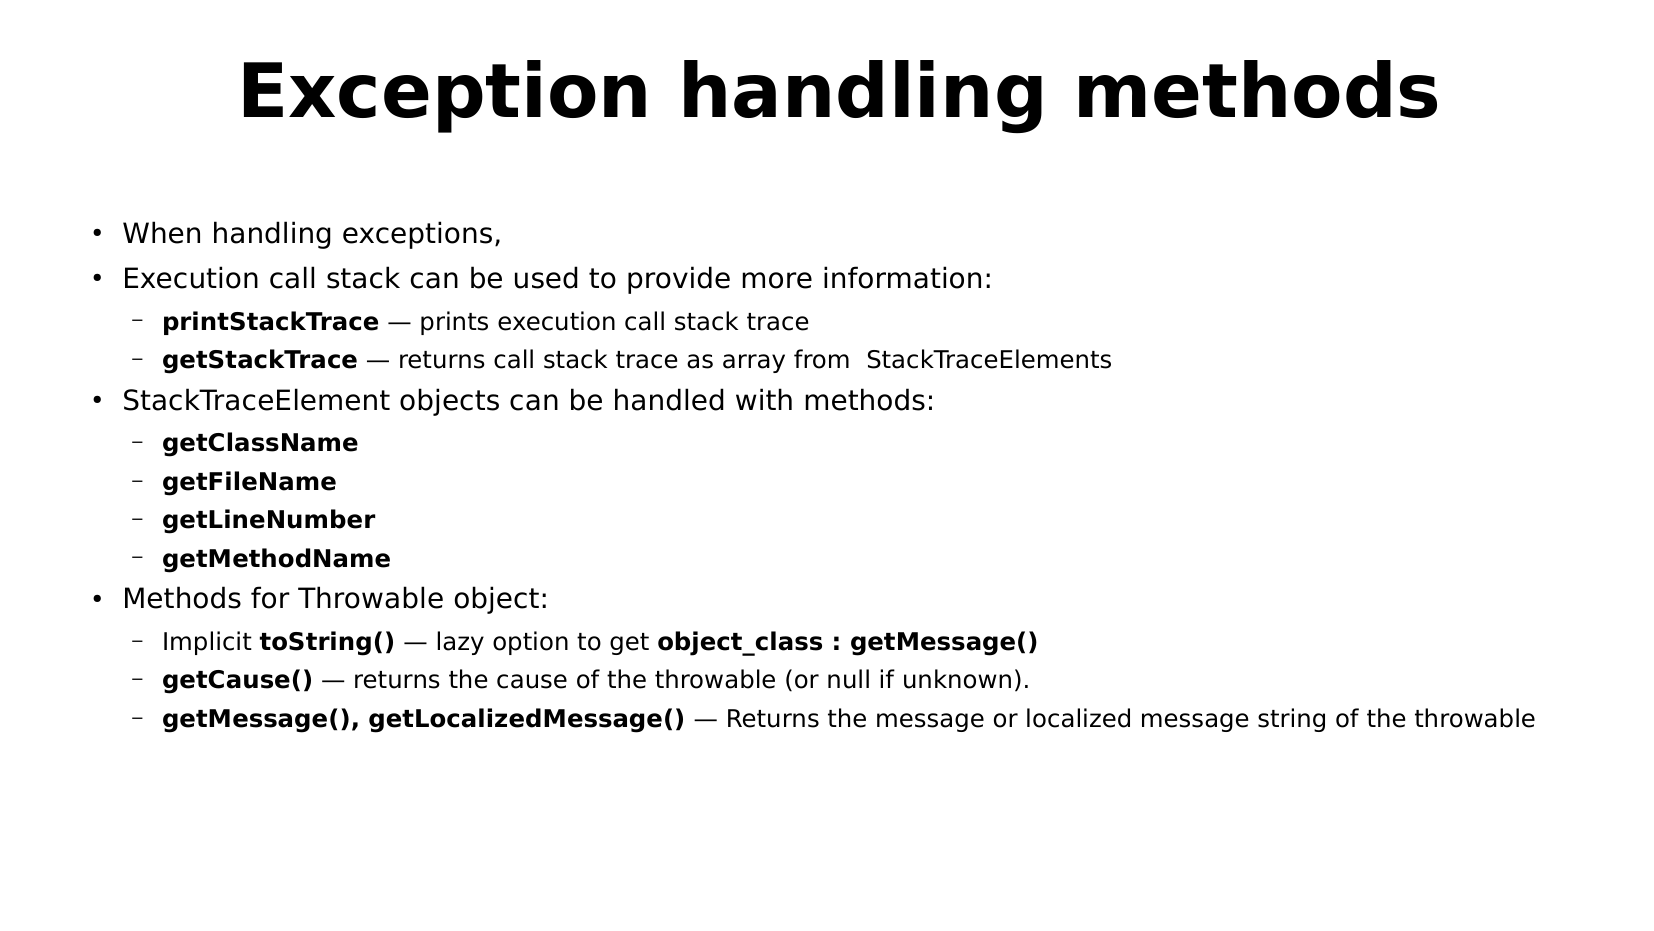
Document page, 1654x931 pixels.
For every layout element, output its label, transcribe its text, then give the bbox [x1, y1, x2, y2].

list When handling exceptions, Execution call stack can be used to provide more information: printStackTrace — prints execution call stack trace getStackTrace — returns call stack trace as array from StackTraceElements StackTraceElement objects can be handled with methods: getClassName getFileName getLineNumber getMethodName Methods for Throwable object: Implicit toString() — lazy option to get object_class : getMessage() getCause() — returns the cause of the throwable (or null if unknown). getMessage(), getLocalizedMessage() — Returns the message or localized message string of the throwable [82, 217, 1538, 758]
title Exception handling methods [82, 47, 1571, 136]
